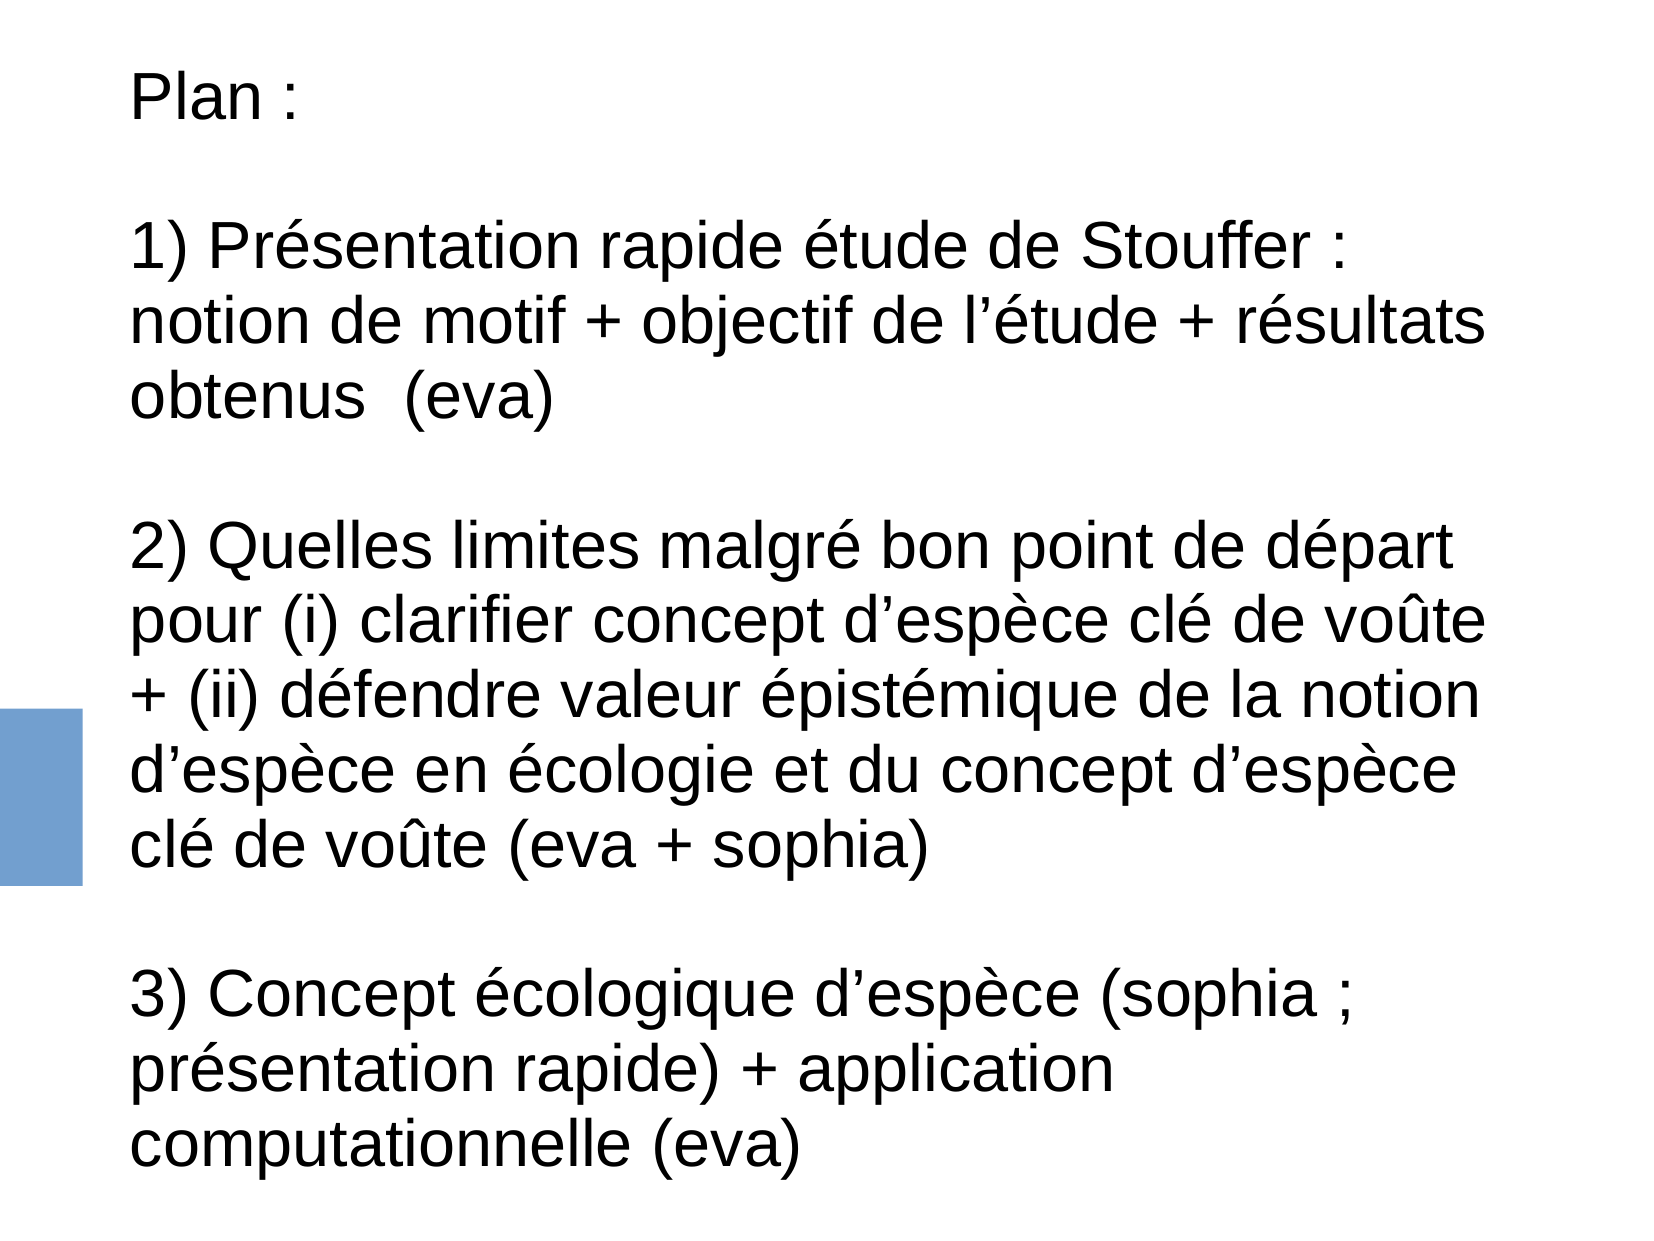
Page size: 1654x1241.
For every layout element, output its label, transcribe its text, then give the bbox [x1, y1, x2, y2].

subtitle Plan : 1) Présentation rapide étude de Stouffer : notion de motif + objectif de l’étude + résultats obtenus (eva) 2) Quelles limites malgré bon point de départ pour (i) clarifier concept d’espèce clé de voûte + (ii) défendre valeur épistémique de la notion d’espèce en écologie et du concept d’espèce clé de voûte (eva + sophia) 3) Concept écologique d’espèce (sophia ; présentation rapide) + application computationnelle (eva) [129, 59, 1536, 1181]
